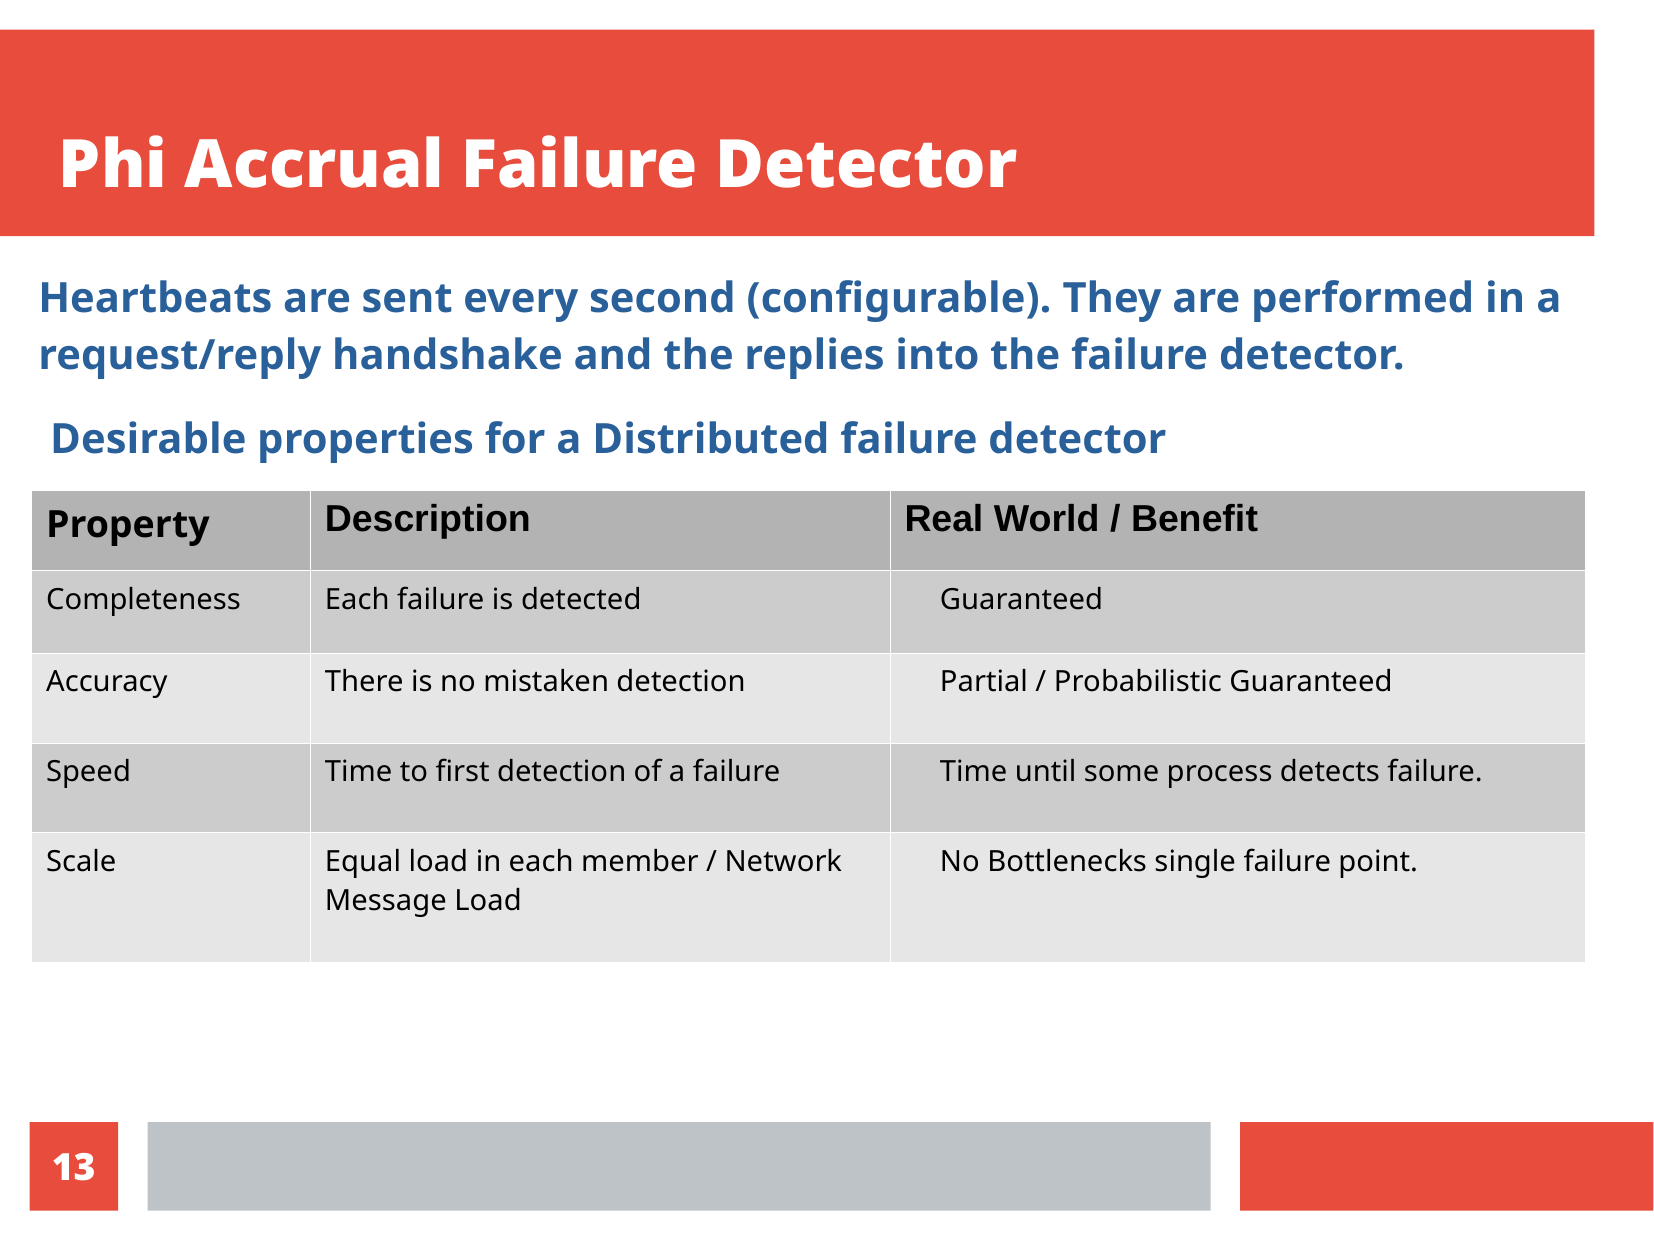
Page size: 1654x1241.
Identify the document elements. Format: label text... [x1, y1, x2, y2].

table_header Description [311, 491, 890, 570]
table_cell Accuracy [32, 654, 310, 743]
table_header Property [32, 491, 310, 570]
table_cell Time to first detection of a failure [311, 744, 890, 832]
table_cell Scale [32, 833, 310, 962]
table_cell Speed [32, 744, 310, 832]
text_box Desirable properties for a Distributed failure detector [35, 401, 1589, 474]
table_cell Each failure is detected [311, 571, 890, 653]
text_box Heartbeats are sent every second (configurable). They are performed in a request/reply handshake and the replies into the failure detector. [23, 259, 1595, 390]
table_cell Partial / Probabilistic Guaranteed [891, 654, 1585, 743]
table_cell No Bottlenecks single failure point. [891, 833, 1585, 962]
table_cell Completeness [32, 571, 310, 653]
table_cell Guaranteed [891, 571, 1585, 653]
table_cell There is no mistaken detection [311, 654, 890, 743]
title Phi Accrual Failure Detector [59, 59, 1595, 207]
table_cell Equal load in each member / Network Message Load [311, 833, 890, 962]
table_cell Time until some process detects failure. [891, 744, 1585, 832]
table_header Real World / Benefit [891, 491, 1585, 570]
